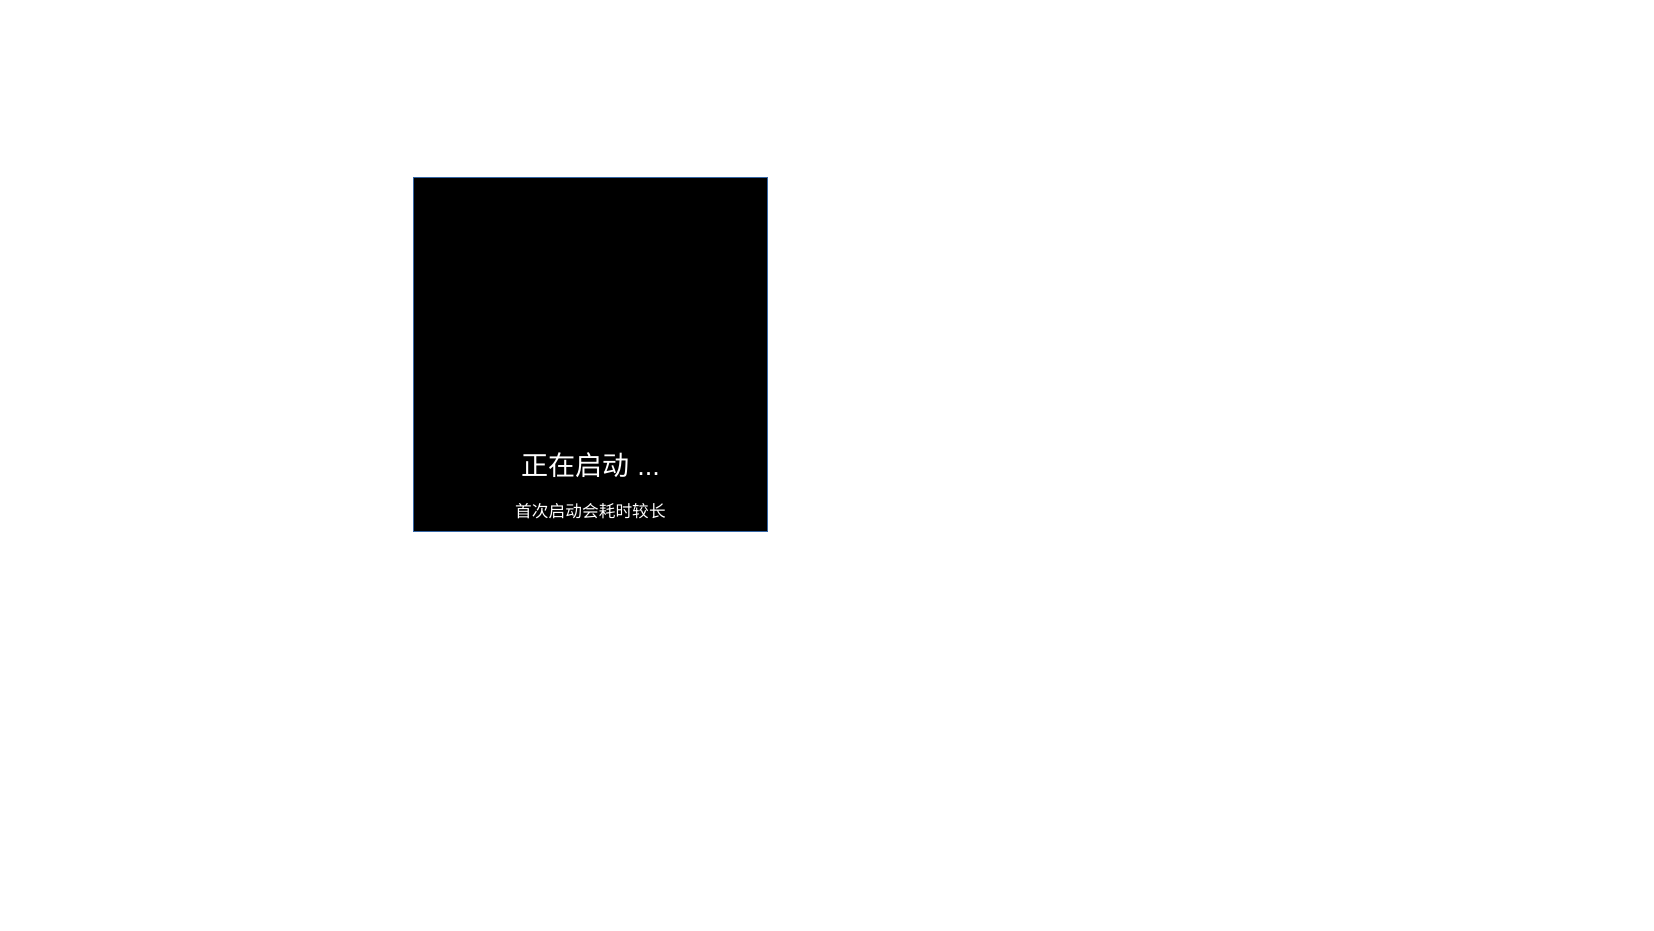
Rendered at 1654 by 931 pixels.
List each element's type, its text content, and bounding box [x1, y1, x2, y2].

text_box 首次启动会耗时较长 [413, 491, 768, 531]
text_box 正在启动... [413, 437, 768, 491]
text_box [413, 177, 768, 437]
